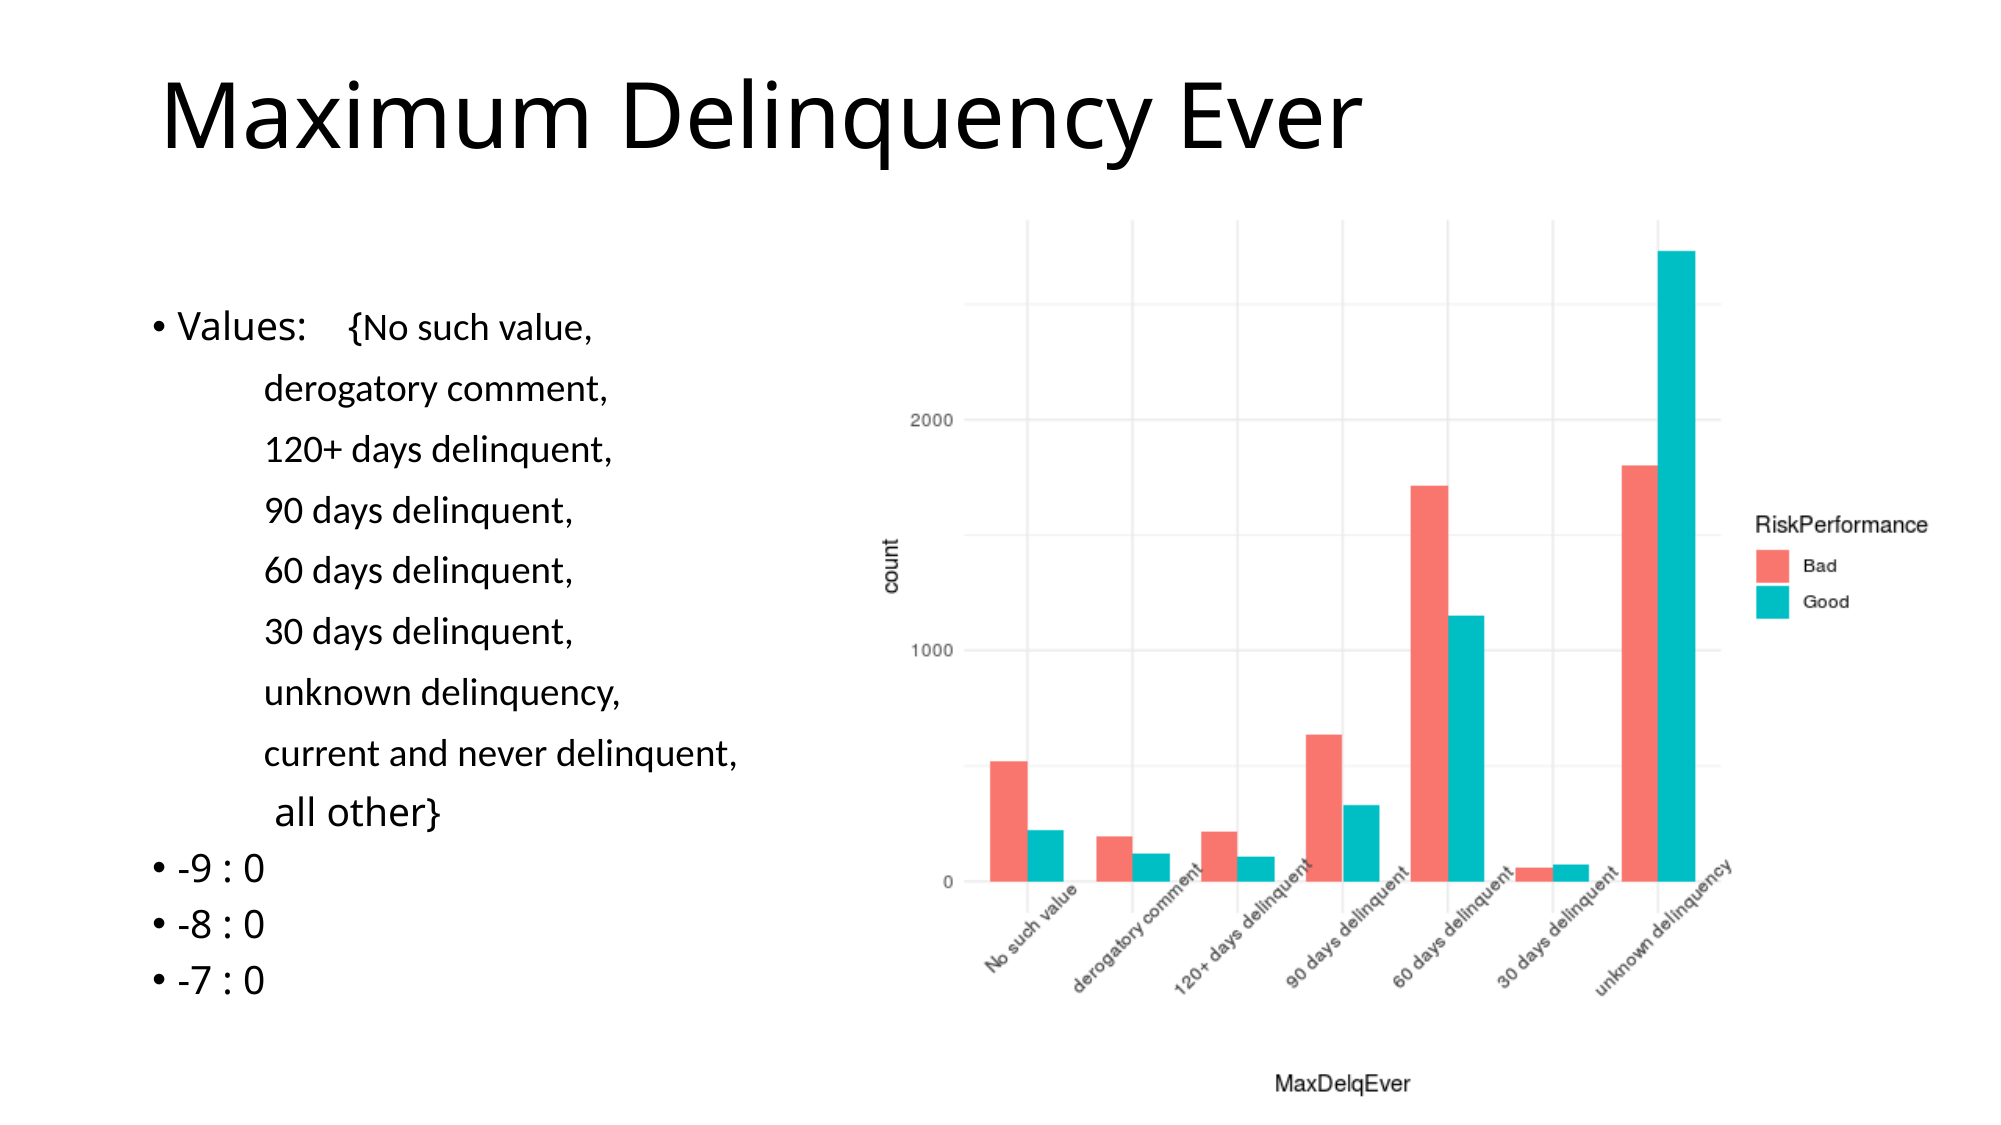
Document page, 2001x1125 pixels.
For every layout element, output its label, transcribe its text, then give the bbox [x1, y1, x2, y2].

title Maximum Delinquency Ever [137, 59, 1863, 278]
text_box Values: {No such value, derogatory comment, 120+ days delinquent, 90 days delinquent, 60 days delinquent, 30 days delinquent, unknown delinquency, current and never delinquent, all other} -9 : 0 -8 : 0 -7 : 0 [137, 299, 870, 1014]
picture [870, 209, 1952, 1109]
